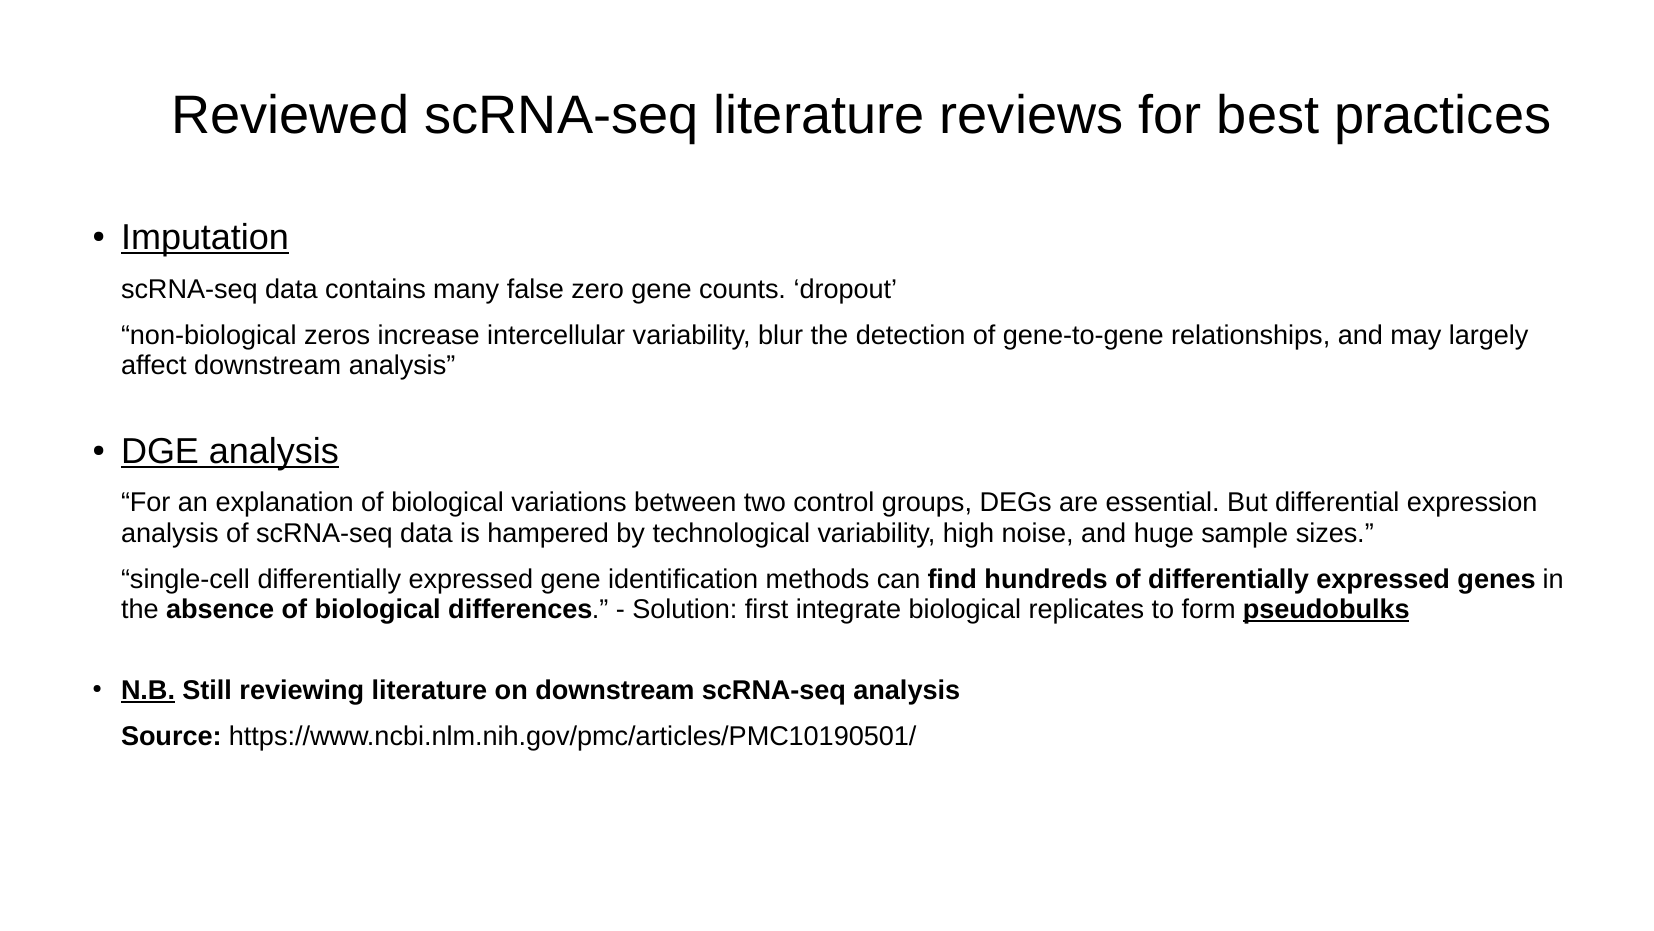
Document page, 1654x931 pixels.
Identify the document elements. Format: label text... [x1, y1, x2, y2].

title Reviewed scRNA-seq literature reviews for best practices [82, 37, 1571, 193]
list Imputation scRNA-seq data contains many false zero gene counts. ‘dropout’ “non‐biological zeros increase intercellular variability, blur the detection of gene‐to‐gene relationships, and may largely affect downstream analysis” DGE analysis “For an explanation of biological variations between two control groups, DEGs are essential. But differential expression analysis of scRNA‐seq data is hampered by technological variability, high noise, and huge sample sizes.” “single‐cell differentially expressed gene identification methods can find hundreds of differentially expressed genes in the absence of biological differences.” - Solution: first integrate biological replicates to form pseudobulks N.B. Still reviewing literature on downstream scRNA-seq analysis Source: https://www.ncbi.nlm.nih.gov/pmc/articles/PMC10190501/ [82, 217, 1571, 758]
